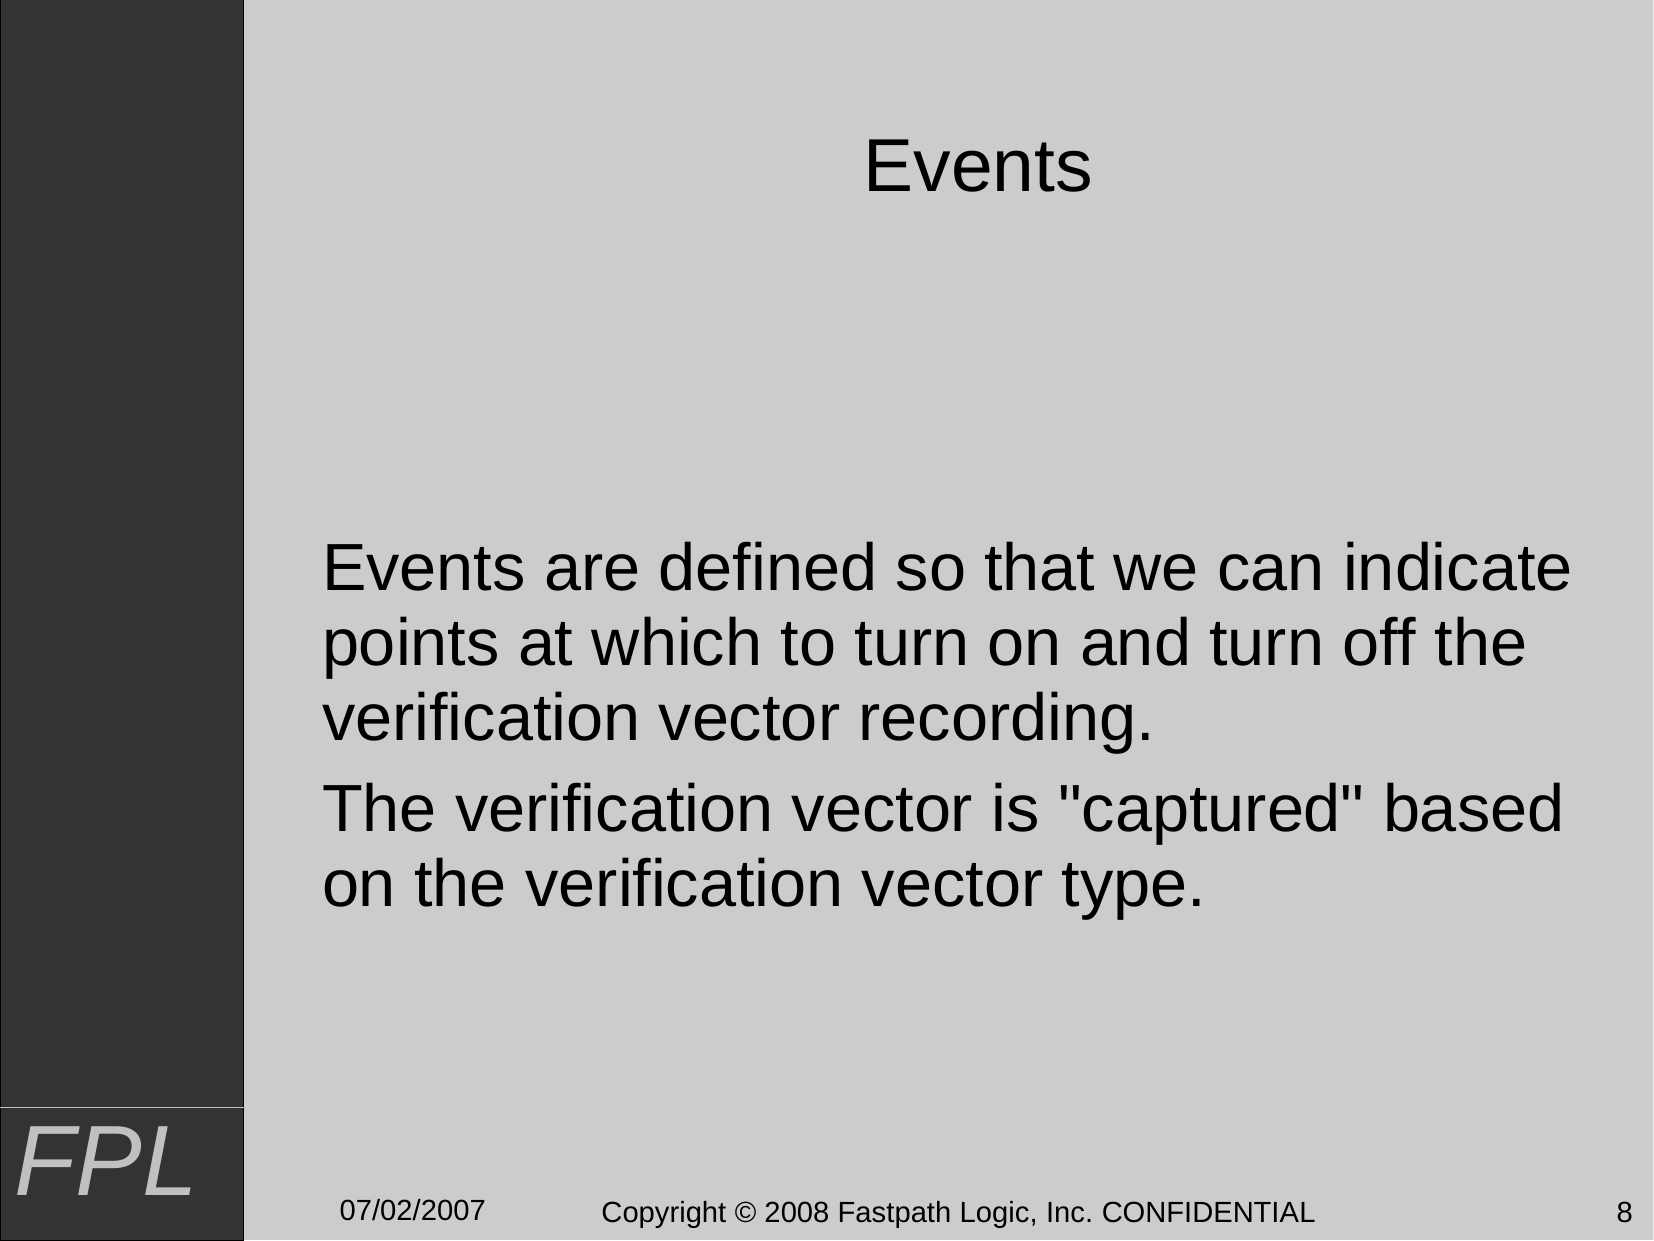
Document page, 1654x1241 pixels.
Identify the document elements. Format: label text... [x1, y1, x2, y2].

subtitle Events are defined so that we can indicate points at which to turn on and turn off the verification vector recording. The verification vector is "captured" based on the verification vector type. [322, 272, 1635, 1179]
title Events [427, 57, 1530, 272]
